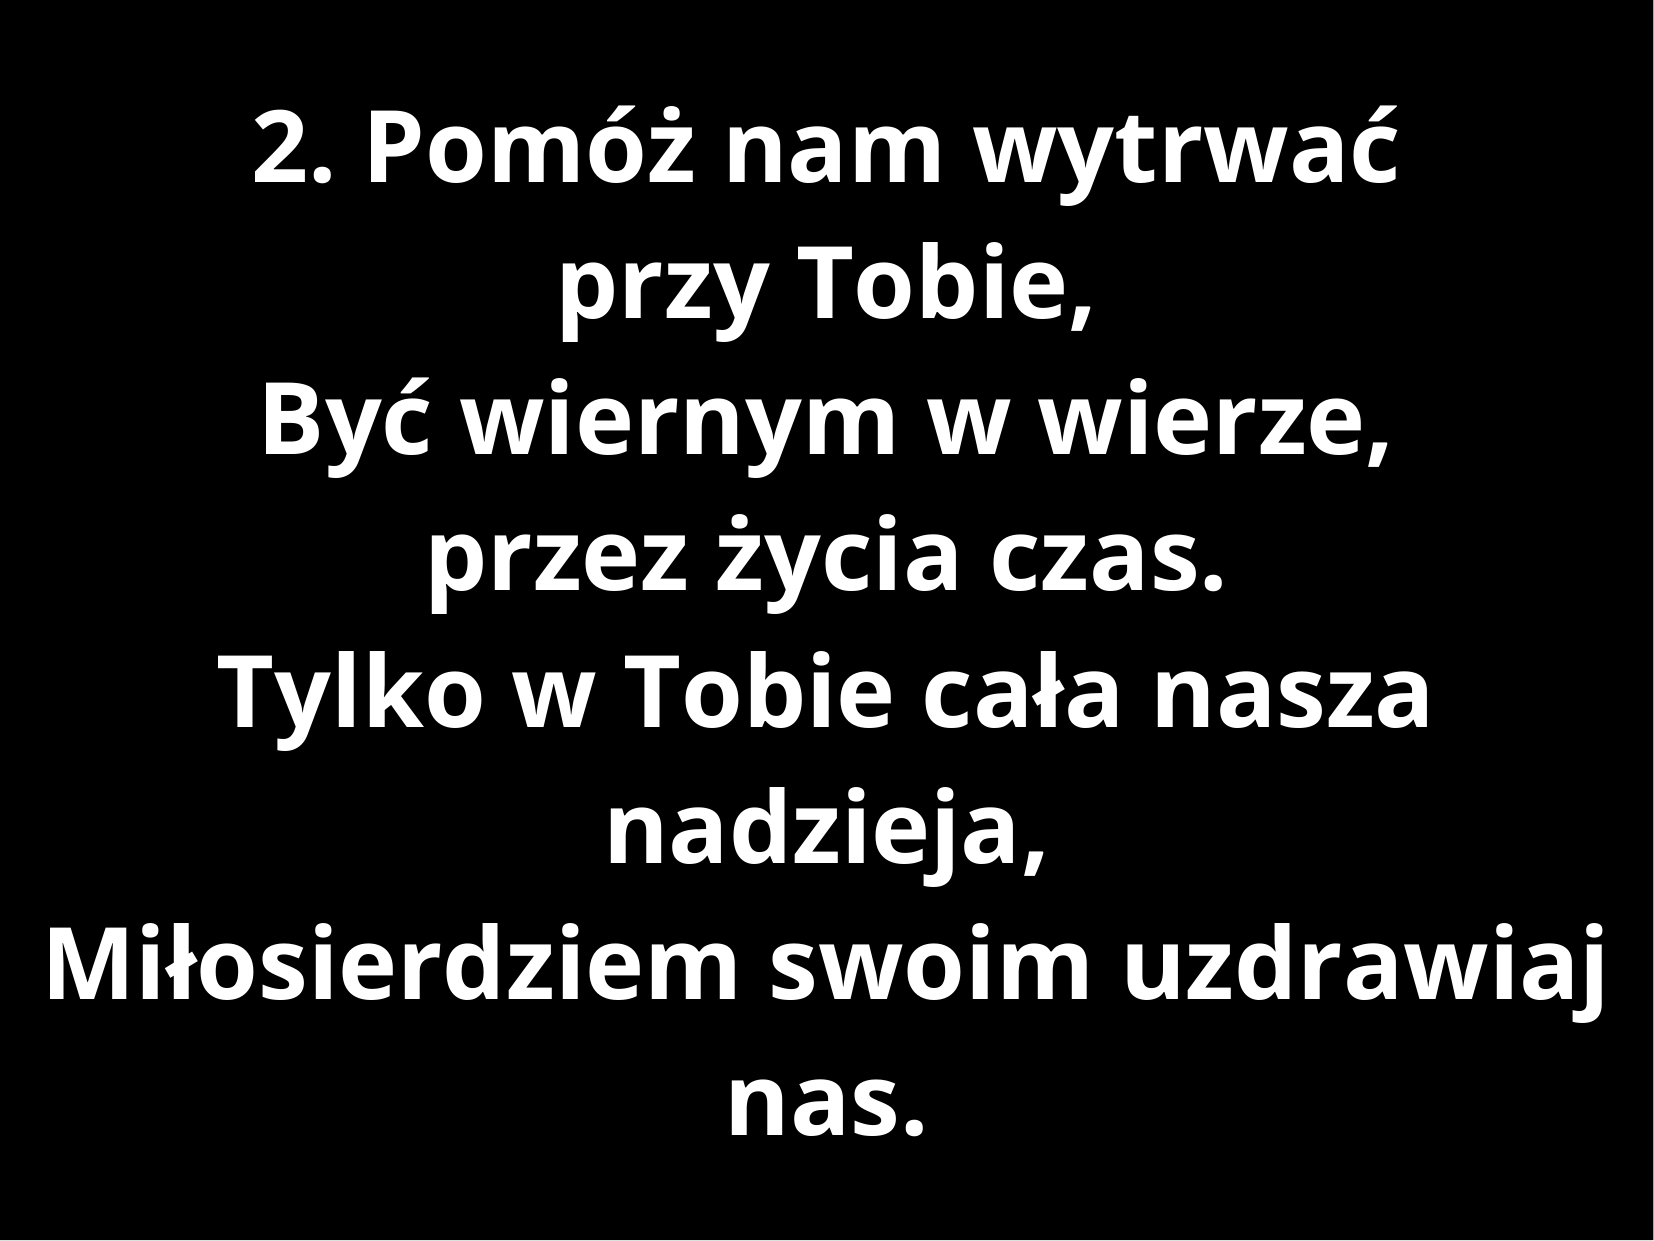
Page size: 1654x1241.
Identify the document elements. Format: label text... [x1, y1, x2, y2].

title 2. Pomóż nam wytrwać przy Tobie, Być wiernym w wierze, przez życia czas. Tylko w Tobie cała nasza nadzieja, Miłosierdziem swoim uzdrawiaj nas. [0, 0, 1654, 1241]
